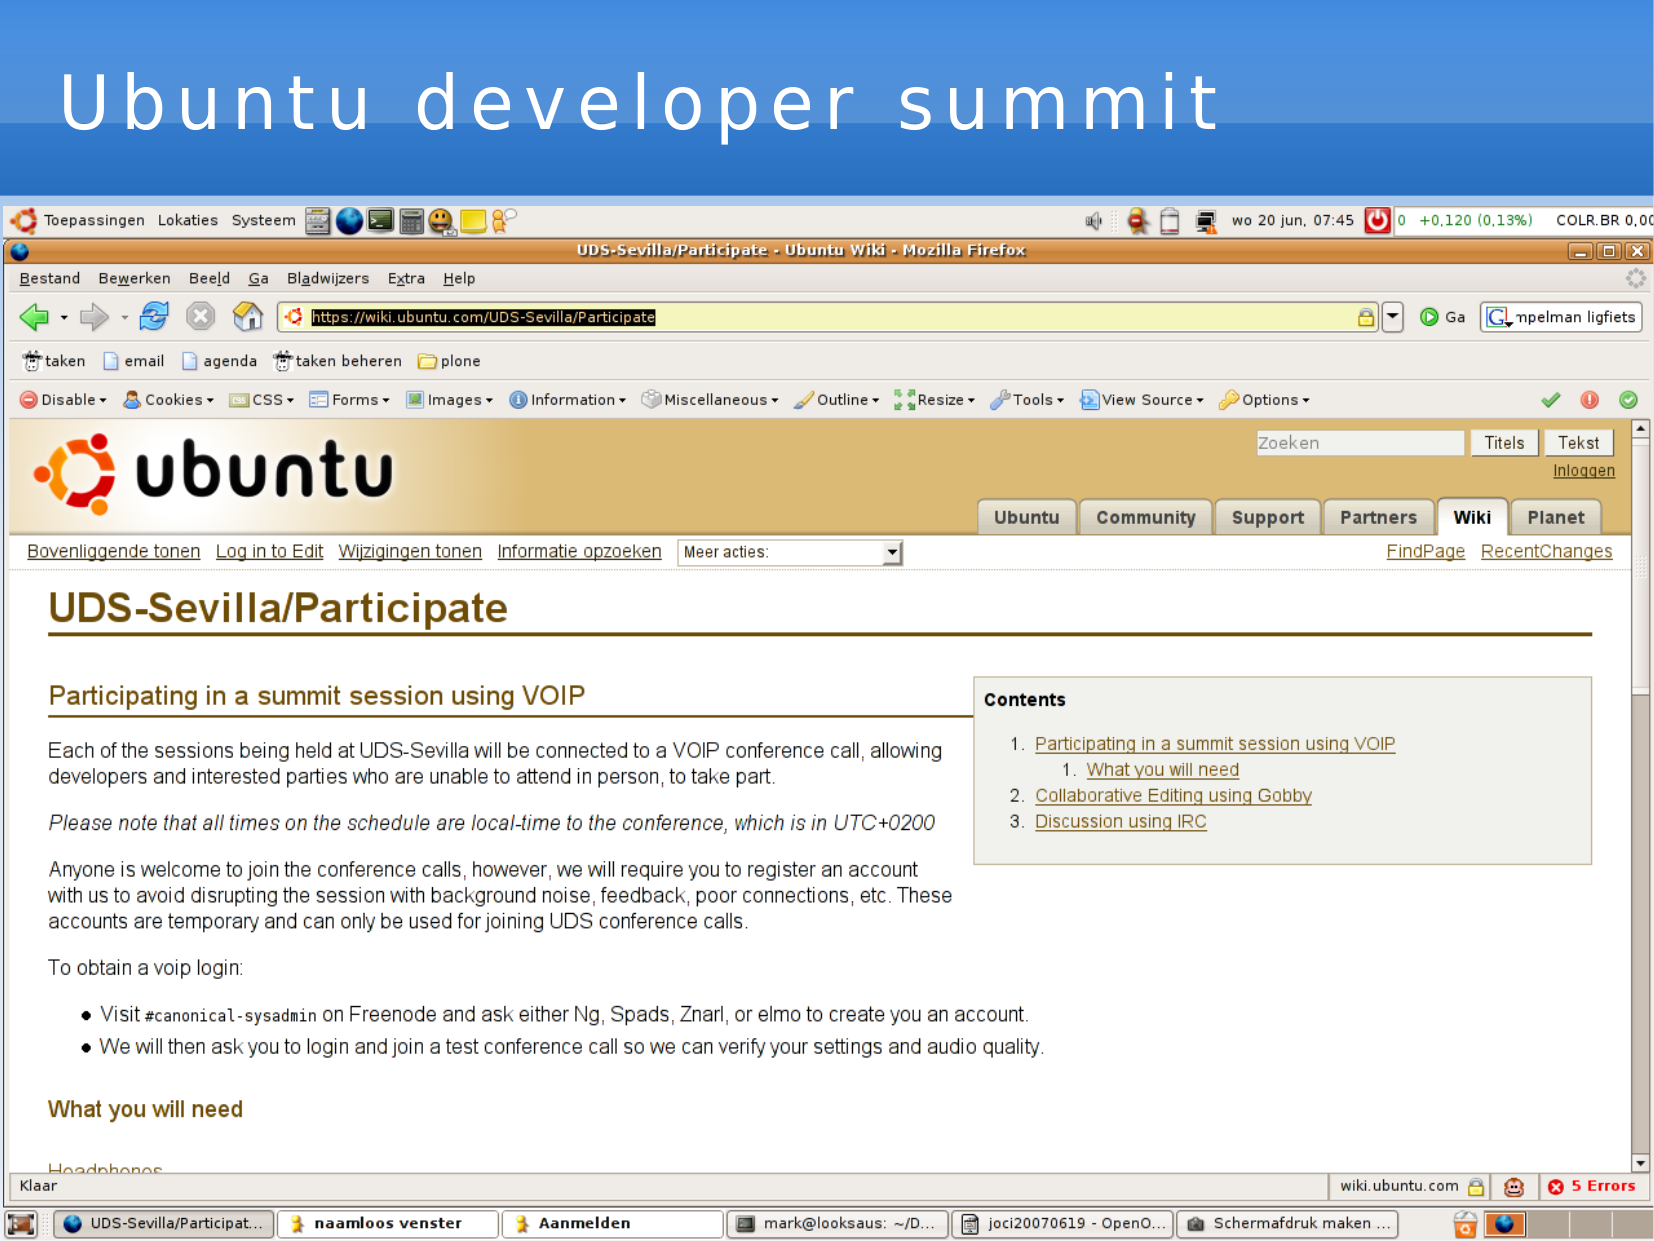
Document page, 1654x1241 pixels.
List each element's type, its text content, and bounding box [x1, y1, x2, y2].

title Ubuntu developer summit [59, 29, 1270, 178]
picture [0, 0, 1654, 1241]
